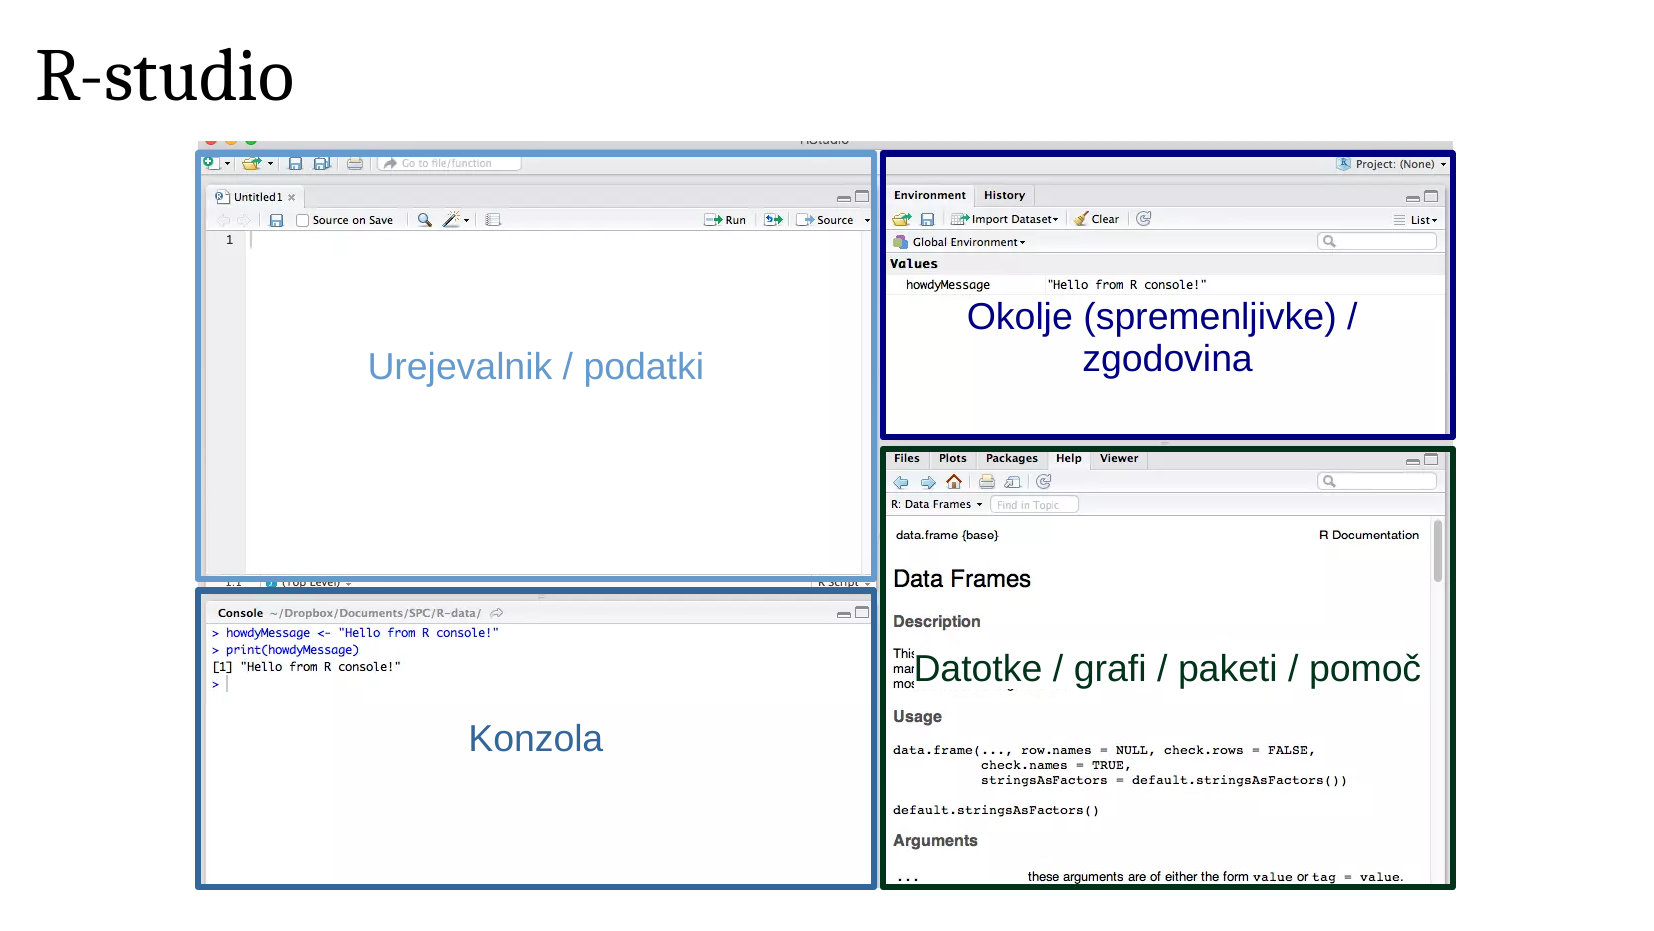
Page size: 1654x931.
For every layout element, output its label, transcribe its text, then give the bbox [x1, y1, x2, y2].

text_box Okolje (spremenljivke) / zgodovina [882, 153, 1453, 438]
title R-studio [35, 10, 1524, 142]
text_box Konzola [197, 590, 874, 888]
text_box Urejevalnik / podatki [197, 153, 874, 579]
picture [197, 141, 1453, 888]
text_box Datotke / grafi / paketi / pomoč [882, 448, 1453, 888]
